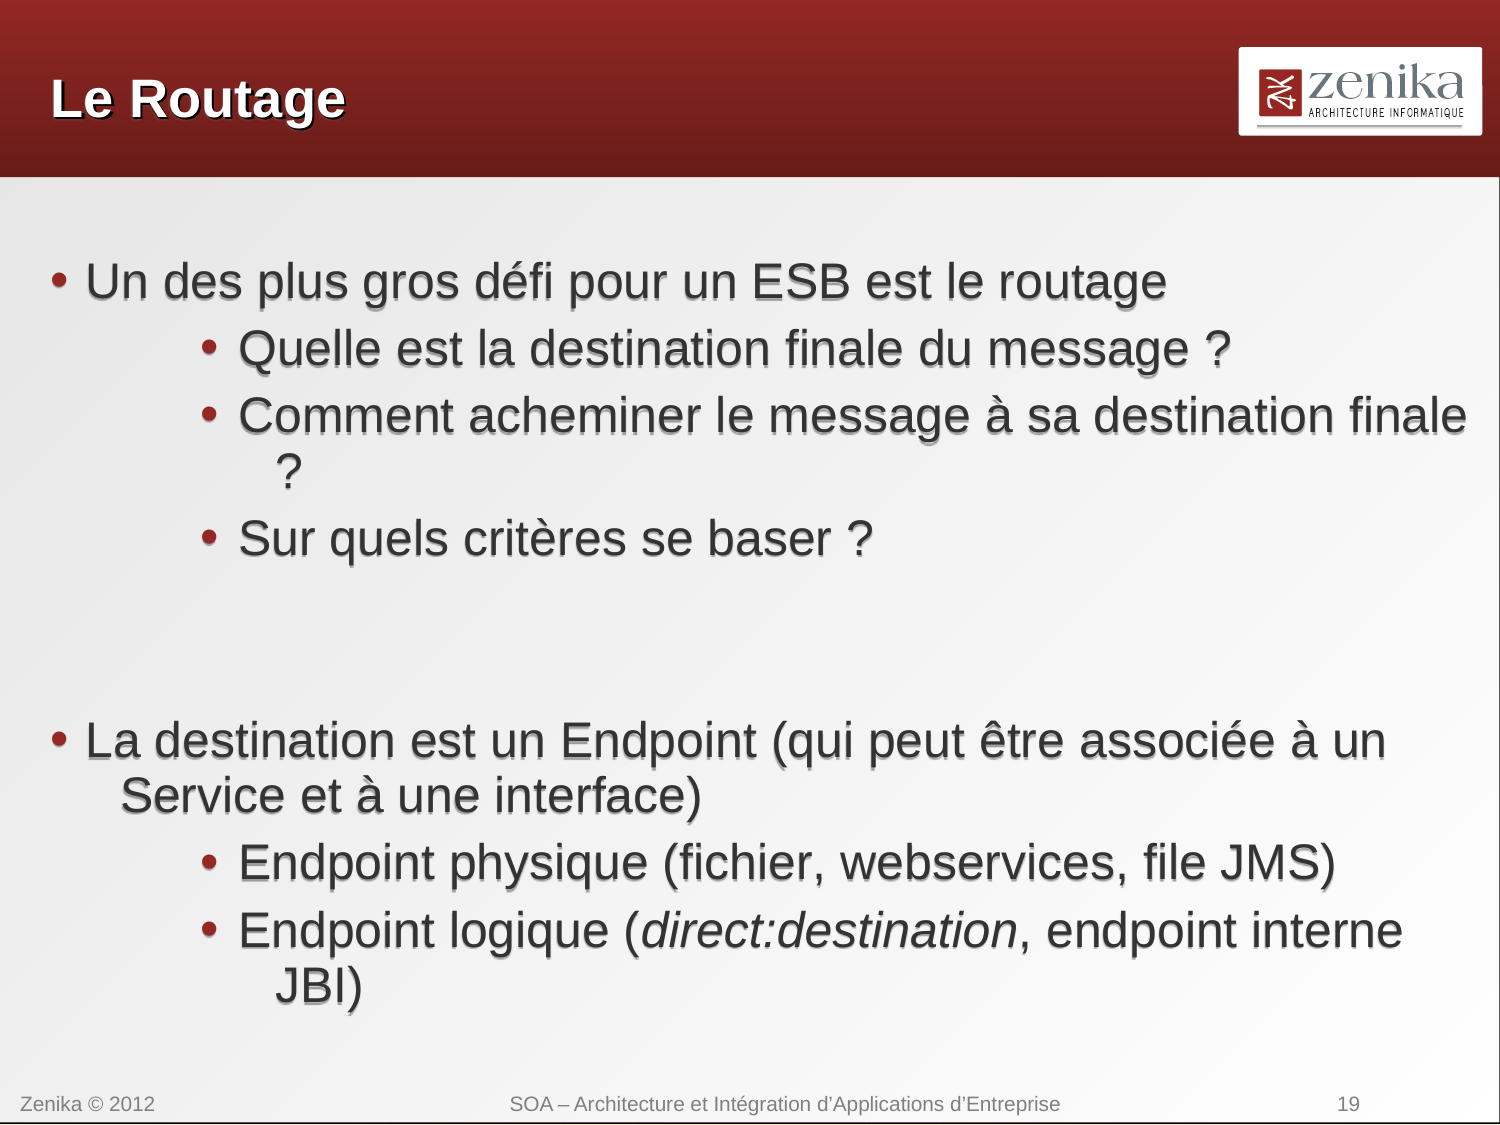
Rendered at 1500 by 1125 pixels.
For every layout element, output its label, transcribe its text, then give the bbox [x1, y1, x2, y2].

subtitle Un des plus gros défi pour un ESB est le routage Quelle est la destination finale du message ? Comment acheminer le message à sa destination finale ? Sur quels critères se baser ? La destination est un Endpoint (qui peut être associée à un Service et à une interface) Endpoint physique (fichier, webservices, file JMS) Endpoint logique (direct:destination, endpoint interne JBI) [50, 249, 1477, 1064]
title Le Routage [50, 22, 1206, 172]
